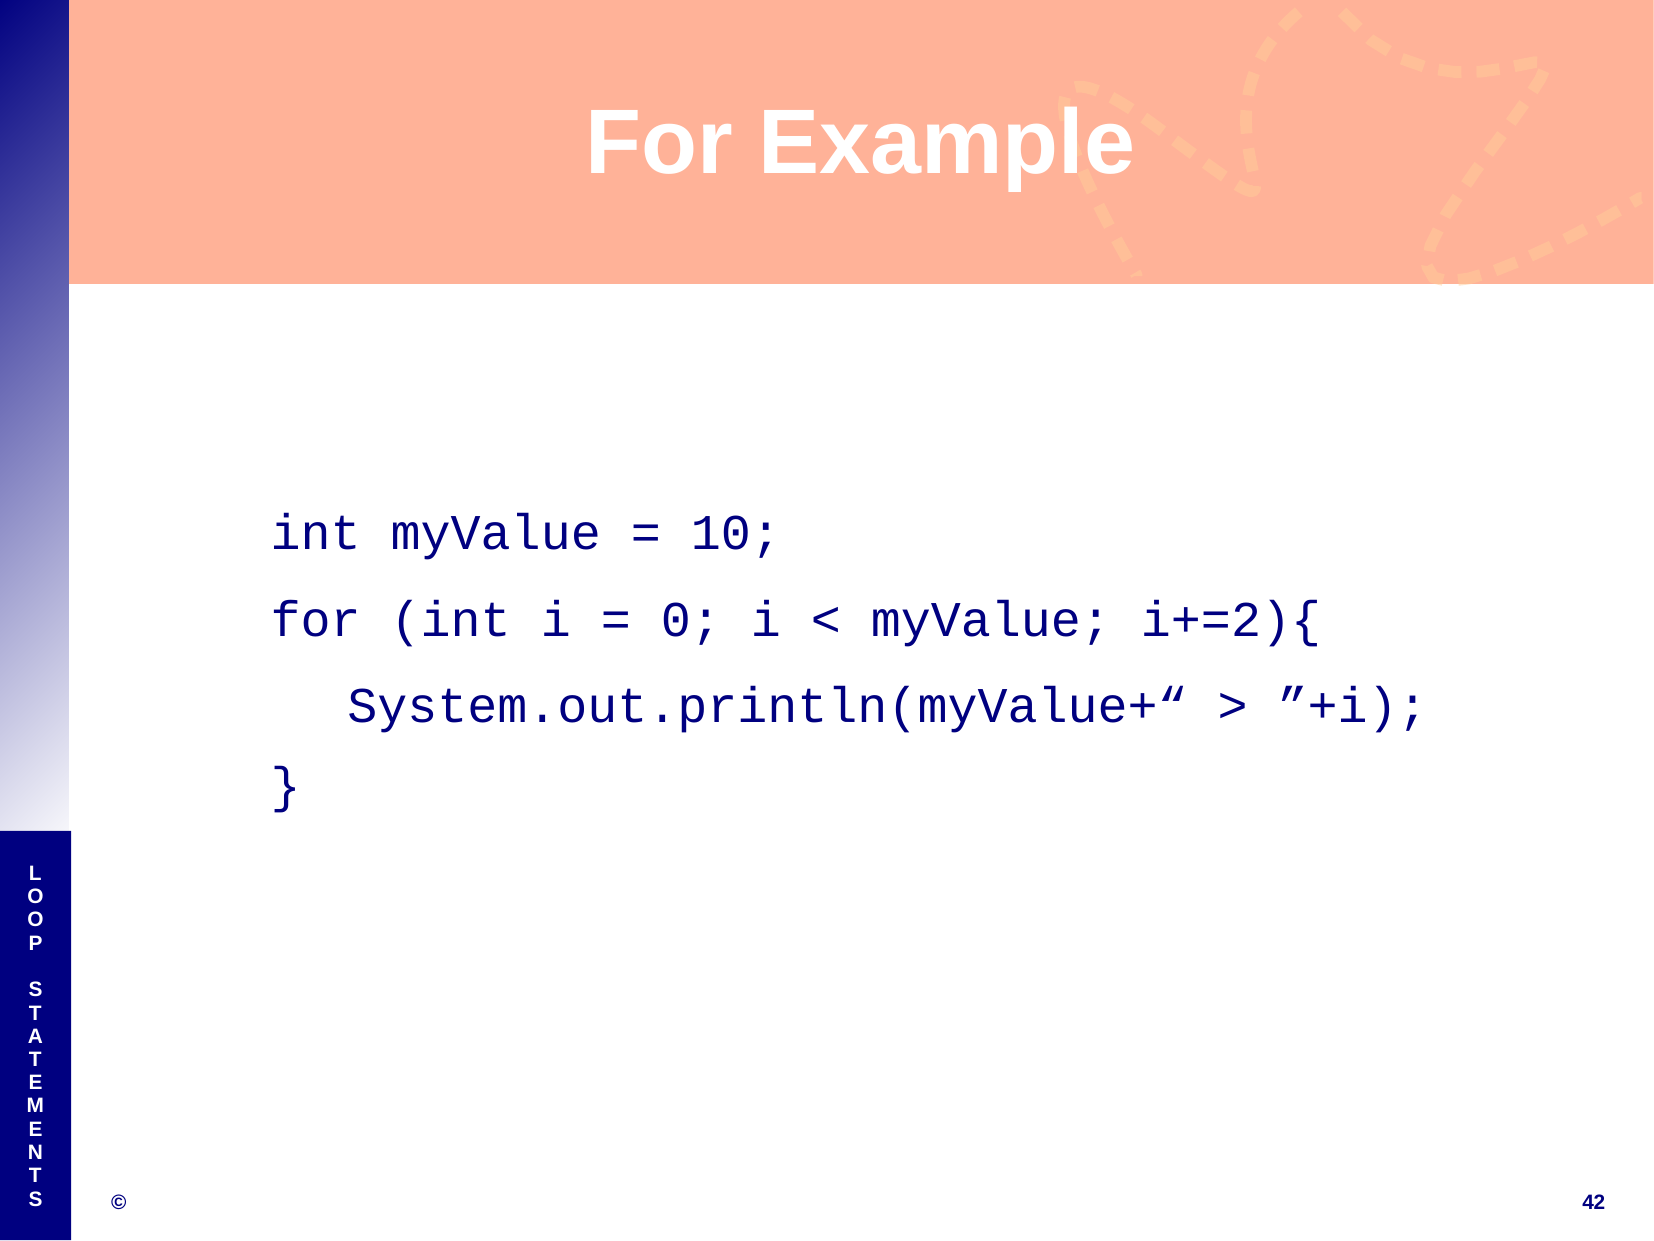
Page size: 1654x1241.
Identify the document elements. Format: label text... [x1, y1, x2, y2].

list int myValue = 10; for (int i = 0; i < myValue; i+=2){ System.out.println(myValue+“ > ”+i); } [252, 508, 1484, 847]
text_box L O O P S T A T E M E N T S [0, 831, 71, 1241]
title For Example [104, 37, 1617, 246]
